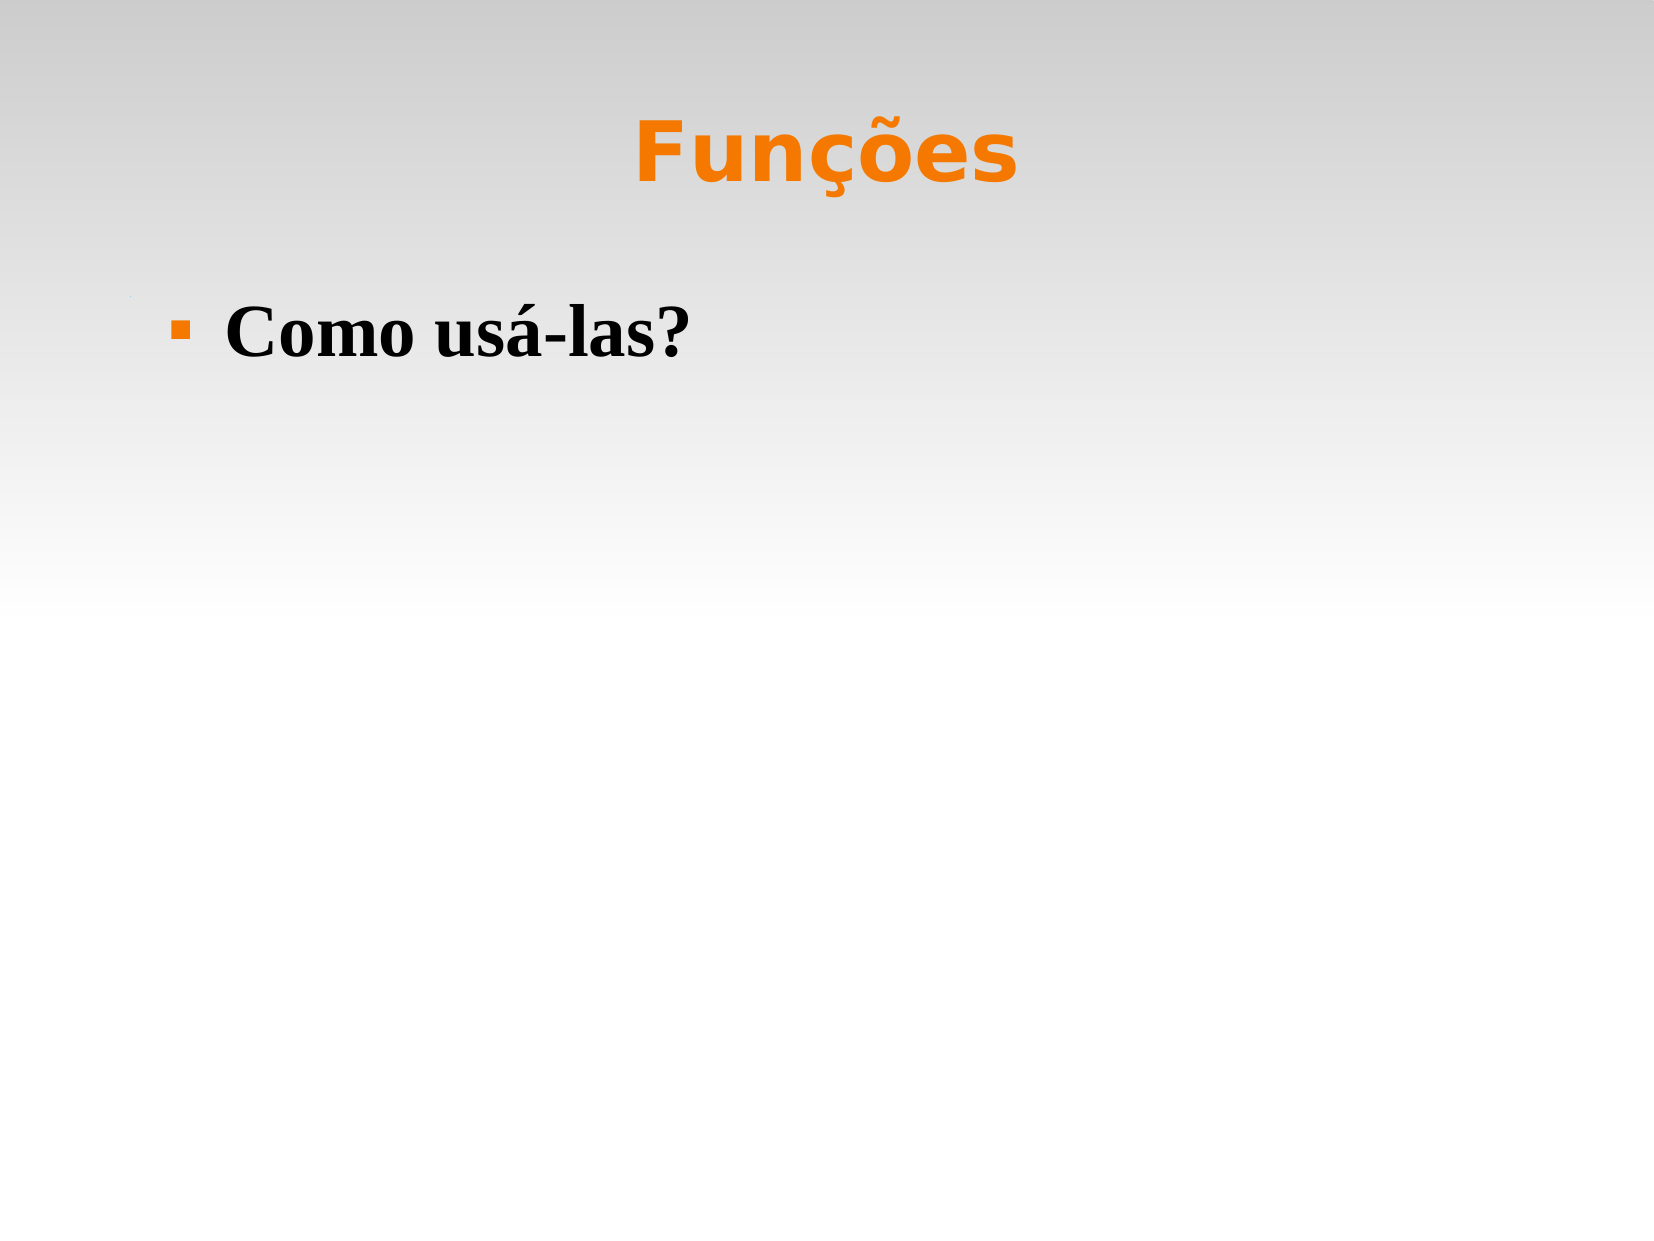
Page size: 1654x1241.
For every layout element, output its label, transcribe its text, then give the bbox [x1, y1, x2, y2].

list Como usá-las? [82, 290, 1571, 1109]
title Funções [82, 49, 1571, 257]
